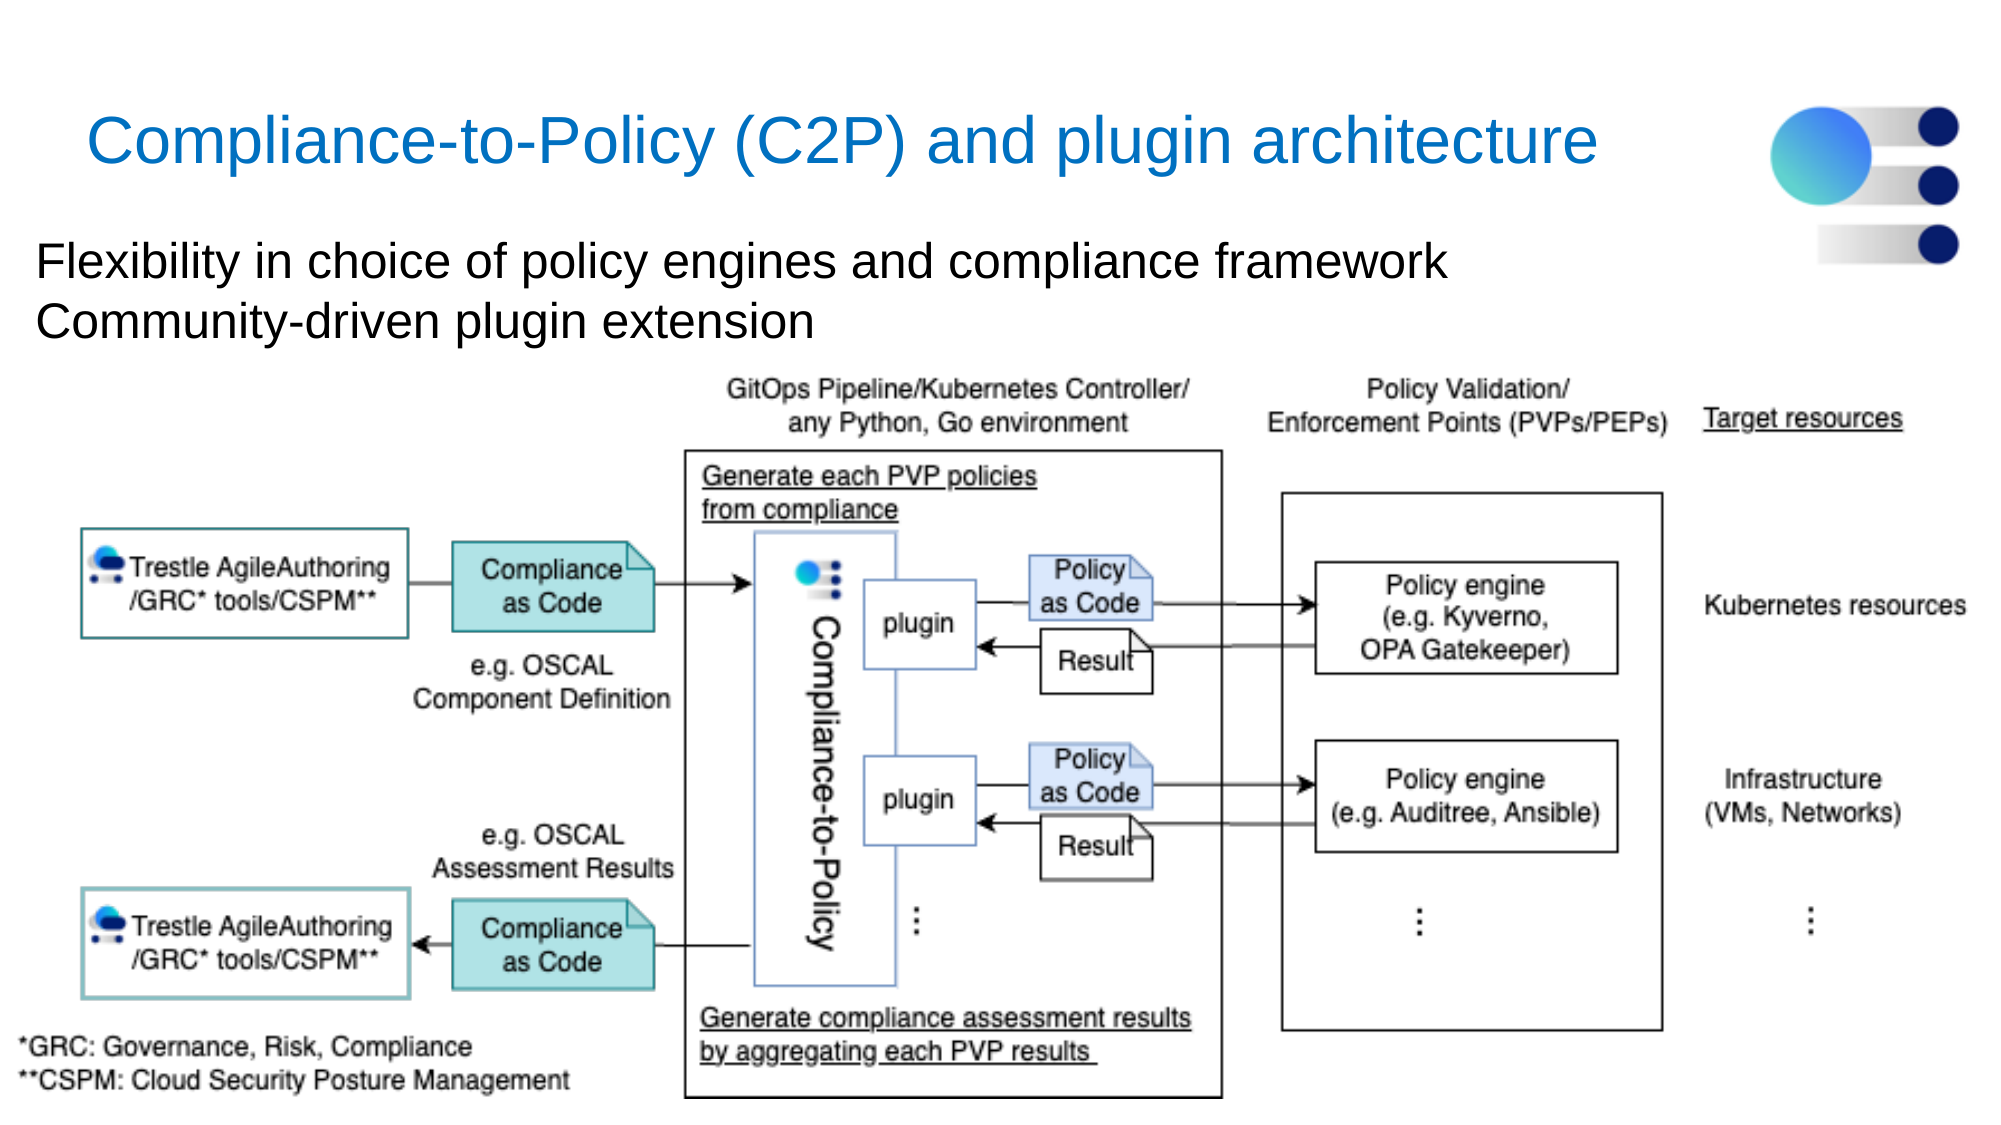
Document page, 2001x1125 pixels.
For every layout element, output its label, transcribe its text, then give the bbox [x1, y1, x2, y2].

picture [14, 361, 1986, 1099]
text_box Flexibility in choice of policy engines and compliance framework Community-driven plugin extension [0, 220, 1464, 356]
text_box [1739, 59, 1986, 300]
title Compliance-to-Policy (C2P) and plugin architecture [86, 59, 1739, 225]
